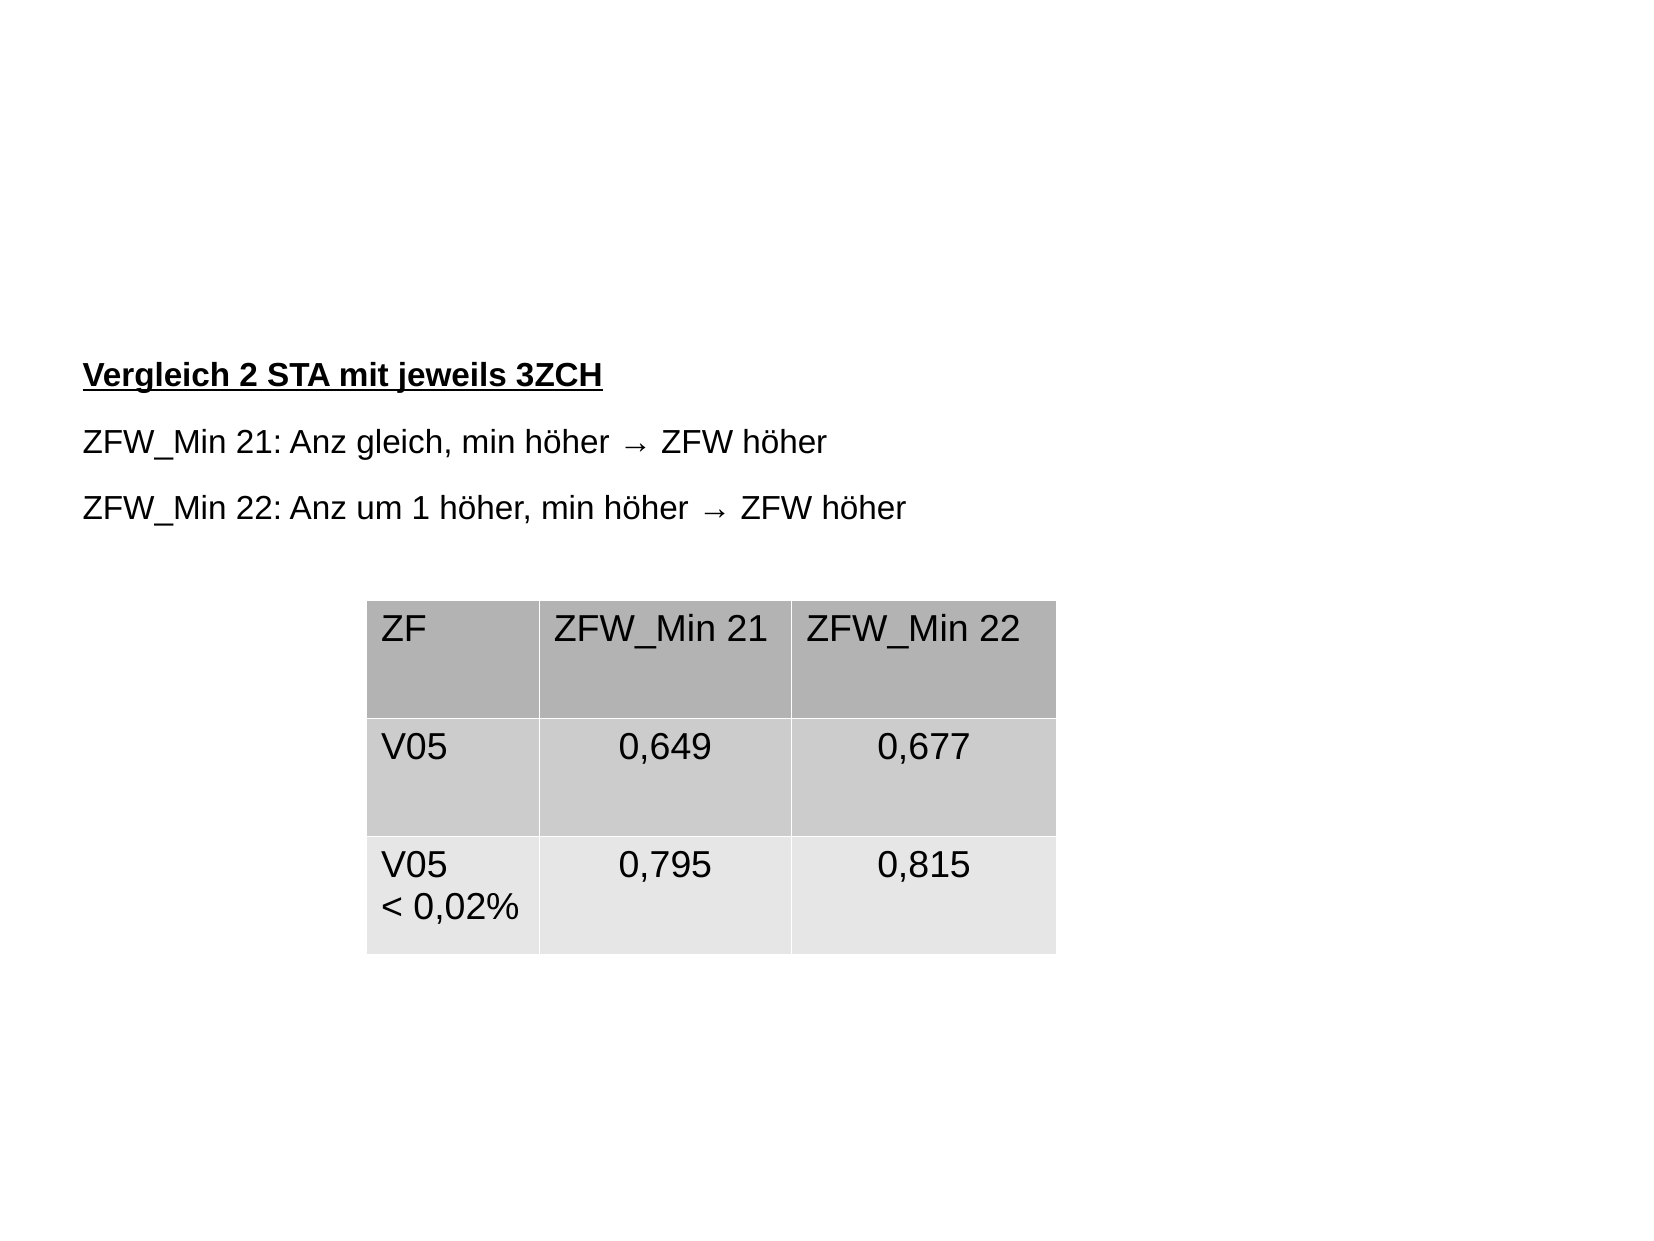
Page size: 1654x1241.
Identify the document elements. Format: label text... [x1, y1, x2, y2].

table_cell 0,649 [540, 719, 791, 836]
table_cell 0,677 [792, 719, 1056, 836]
list Vergleich 2 STA mit jeweils 3ZCH ZFW_Min 21: Anz gleich, min höher → ZFW höher ZFW_Min 22: Anz um 1 höher, min höher → ZFW höher [82, 290, 1571, 1010]
table_cell 0,795 [540, 837, 791, 954]
table_header ZFW_Min 21 [540, 601, 791, 718]
table_cell V05 < 0,02% [367, 837, 539, 954]
table_cell V05 [367, 719, 539, 836]
table_header ZF [367, 601, 539, 718]
table_cell 0,815 [792, 837, 1056, 954]
table_header ZFW_Min 22 [792, 601, 1056, 718]
